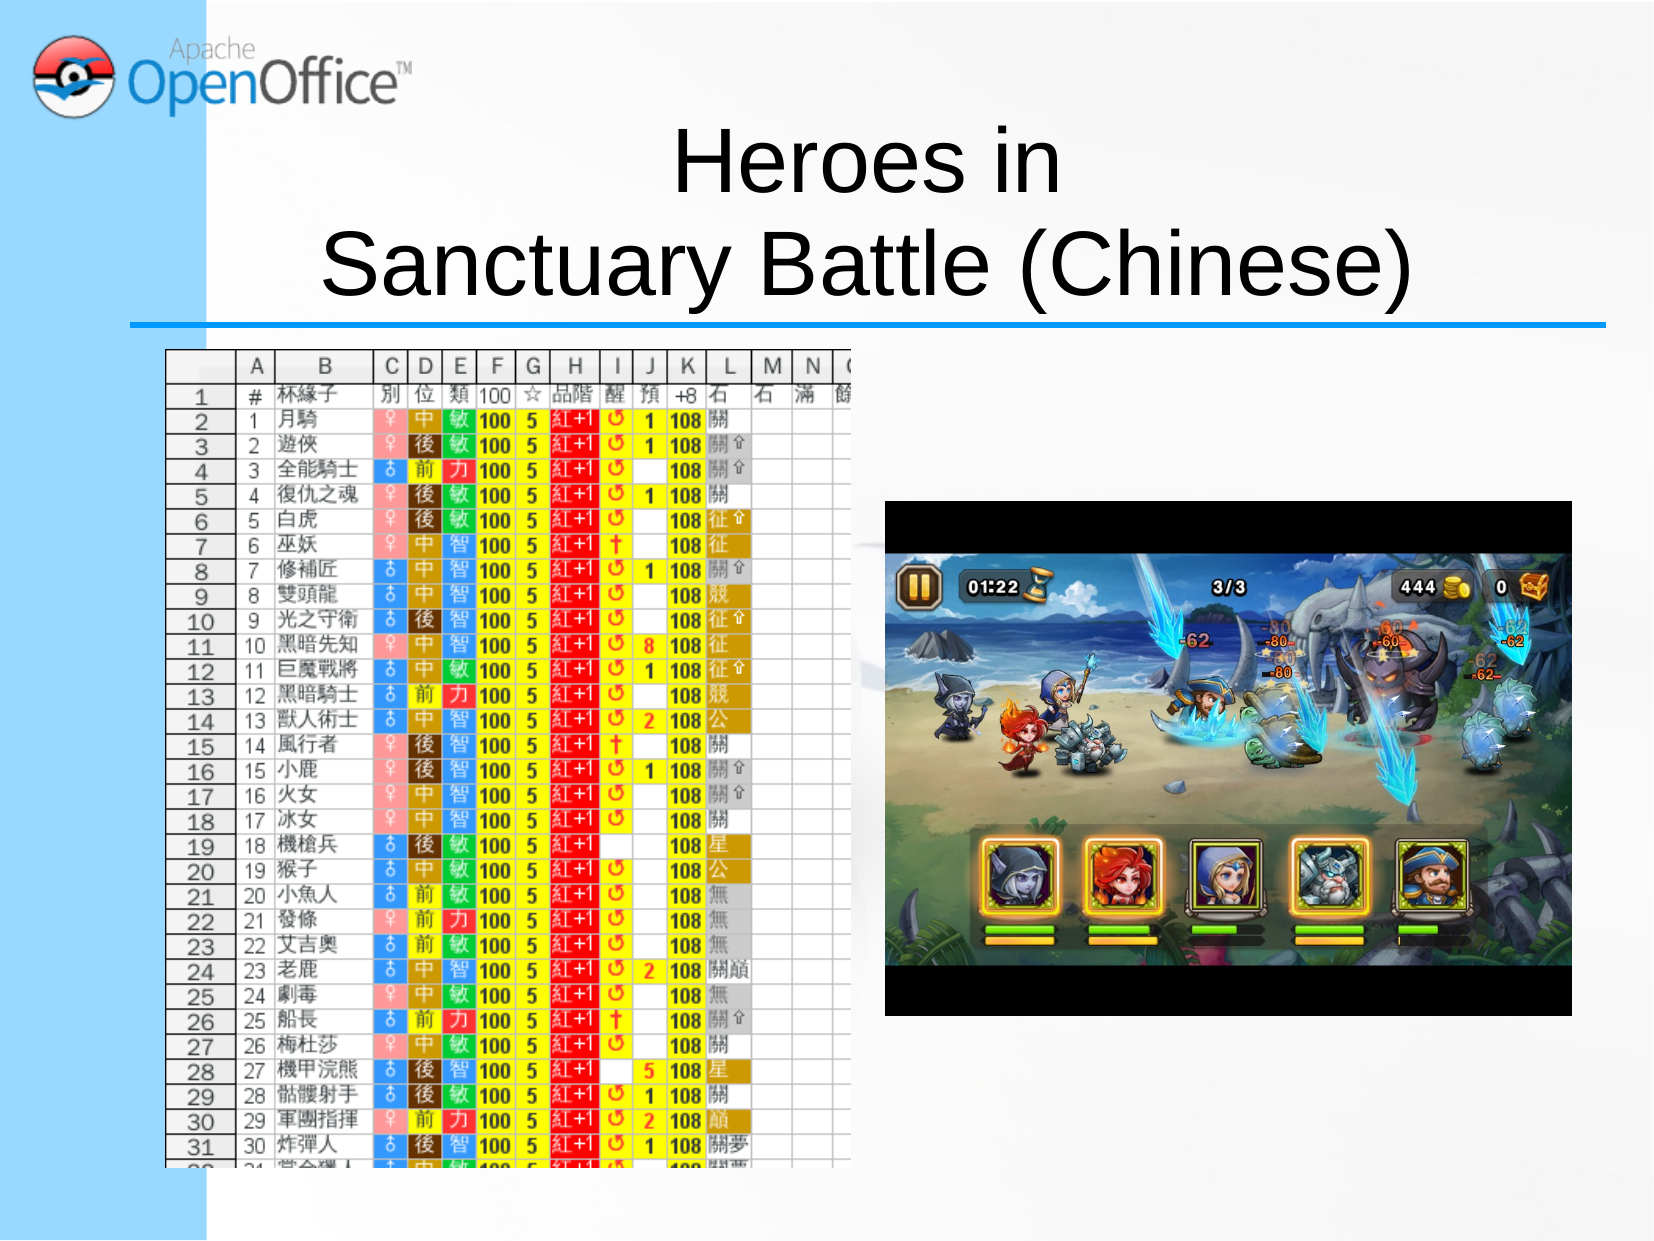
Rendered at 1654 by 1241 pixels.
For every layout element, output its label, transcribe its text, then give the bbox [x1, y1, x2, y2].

picture [31, 2, 1654, 1241]
title Heroes in Sanctuary Battle (Chinese) [165, 108, 1571, 316]
